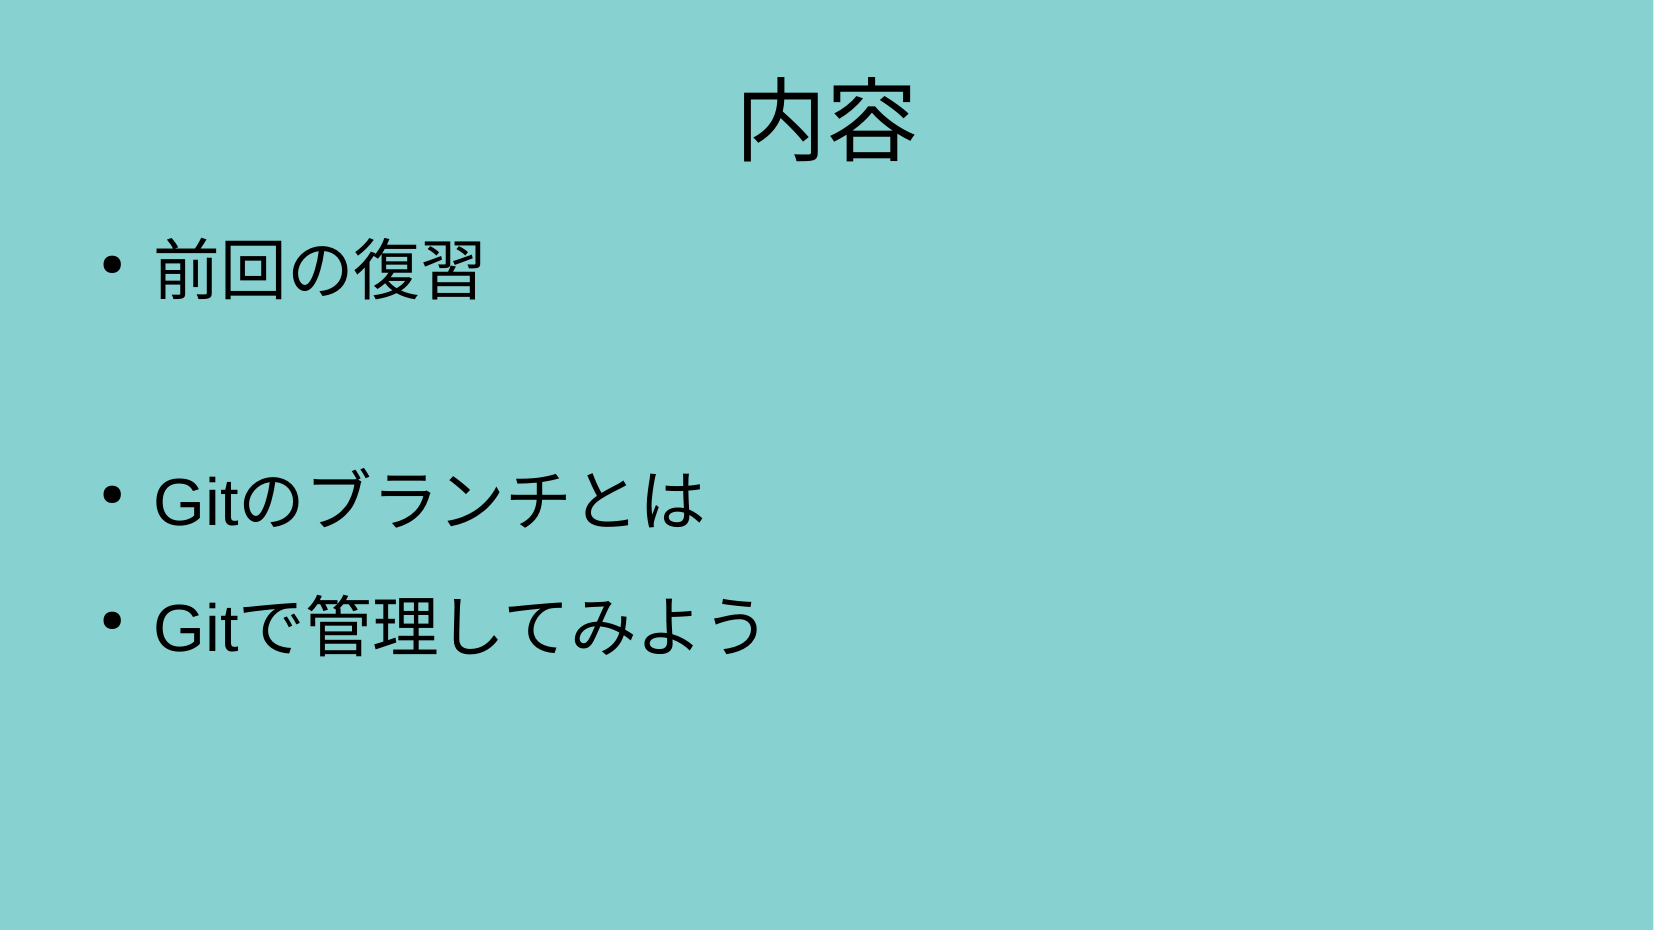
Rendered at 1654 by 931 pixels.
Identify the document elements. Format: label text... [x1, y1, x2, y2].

title 内容 [82, 37, 1571, 193]
list 前回の復習 Gitのブランチとは Gitで管理してみよう [82, 217, 1571, 758]
